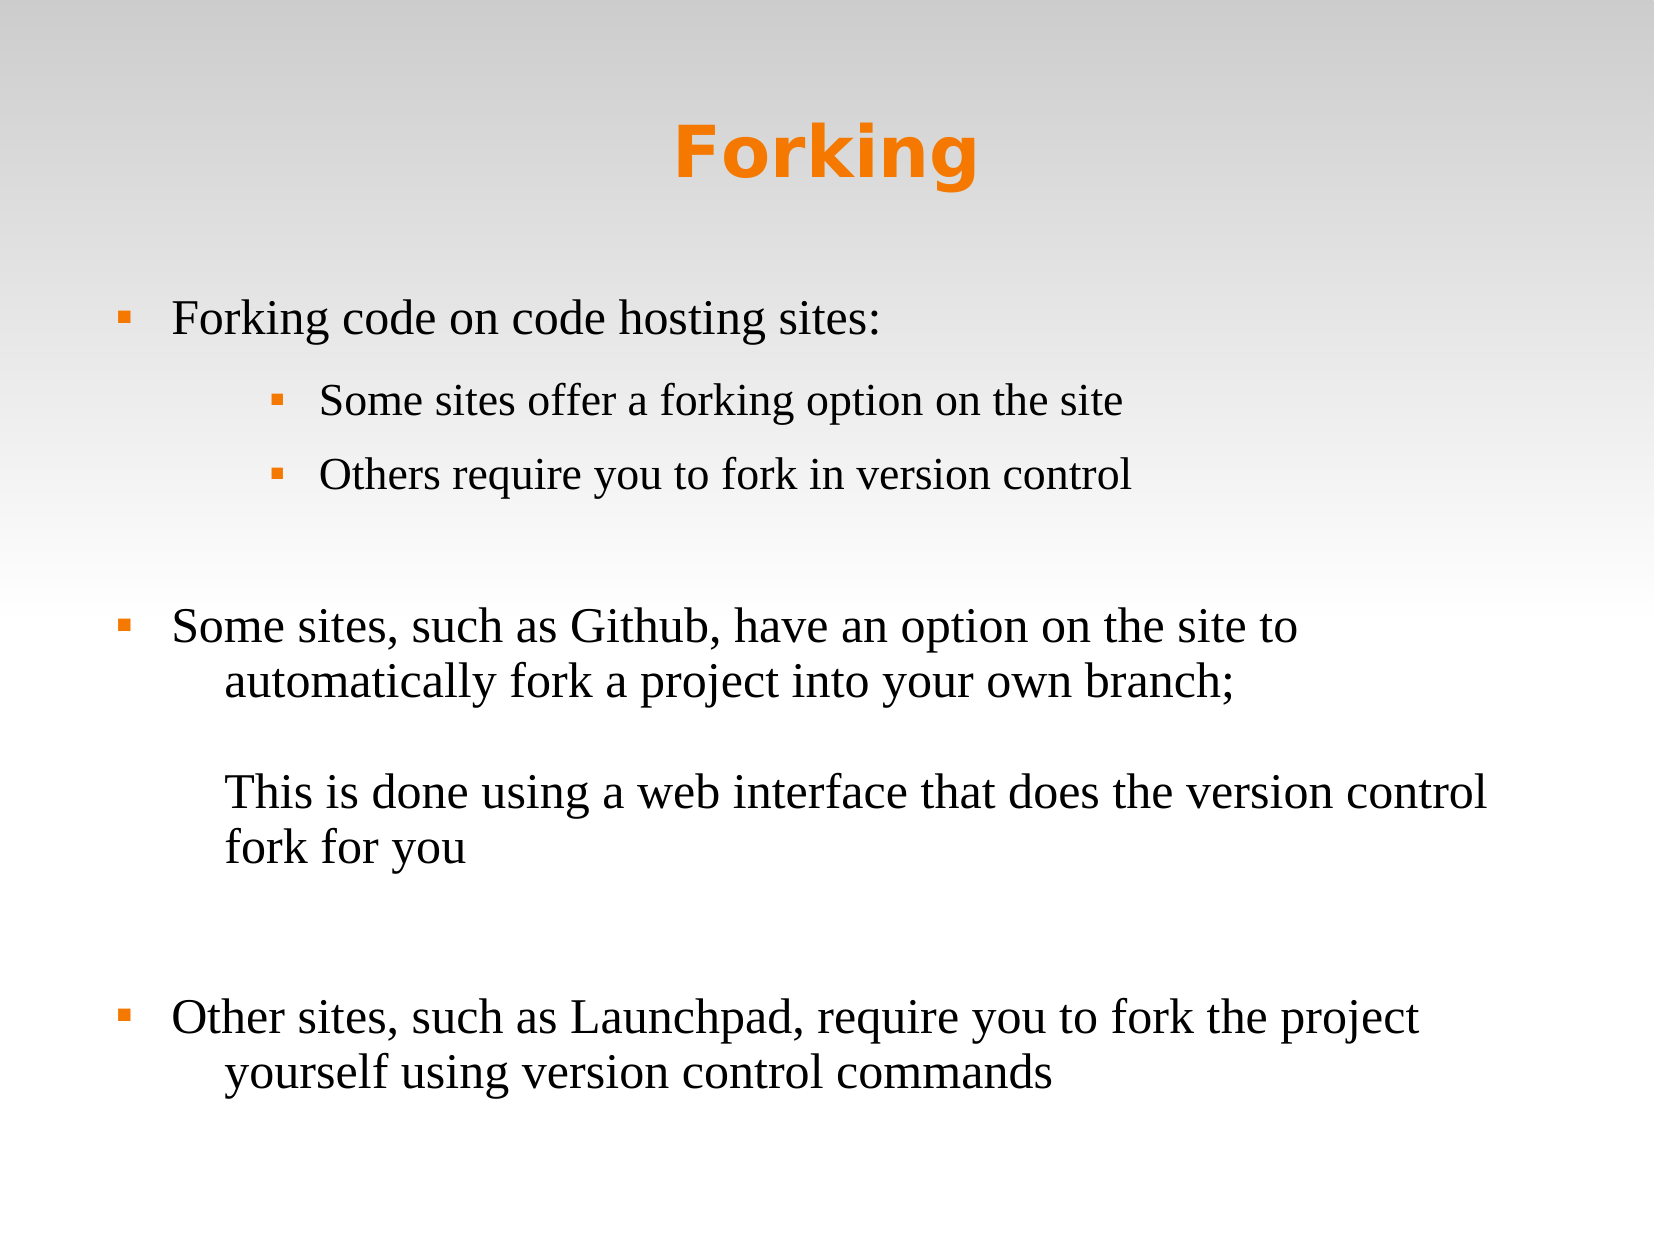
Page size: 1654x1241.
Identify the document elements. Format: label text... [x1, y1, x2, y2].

list Forking code on code hosting sites: Some sites offer a forking option on the site Others require you to fork in version control Some sites, such as Github, have an option on the site to automatically fork a project into your own branch; This is done using a web interface that does the version control fork for you Other sites, such as Launchpad, require you to fork the project yourself using version control commands [82, 290, 1571, 1161]
title Forking [82, 49, 1571, 257]
